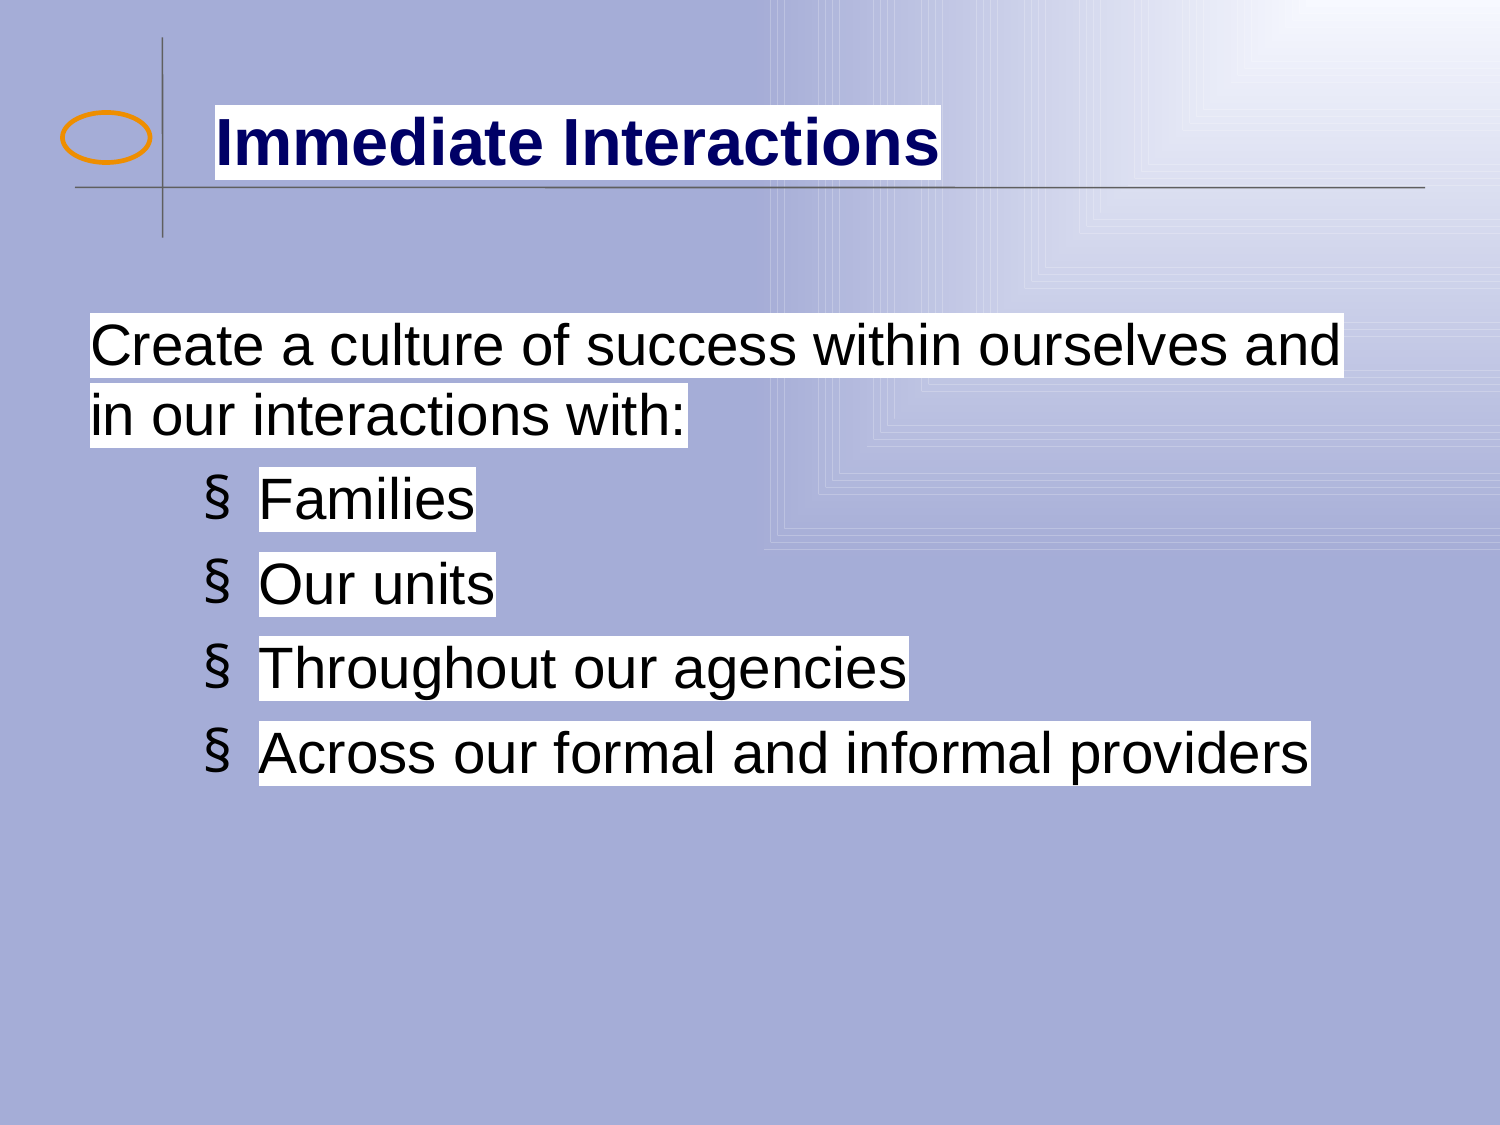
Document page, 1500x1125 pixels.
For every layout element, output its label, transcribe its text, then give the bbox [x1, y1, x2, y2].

list Create a culture of success within ourselves and in our interactions with: Families Our units Throughout our agencies Across our formal and informal providers [75, 299, 1375, 1005]
title Immediate Interactions [200, 45, 1426, 233]
